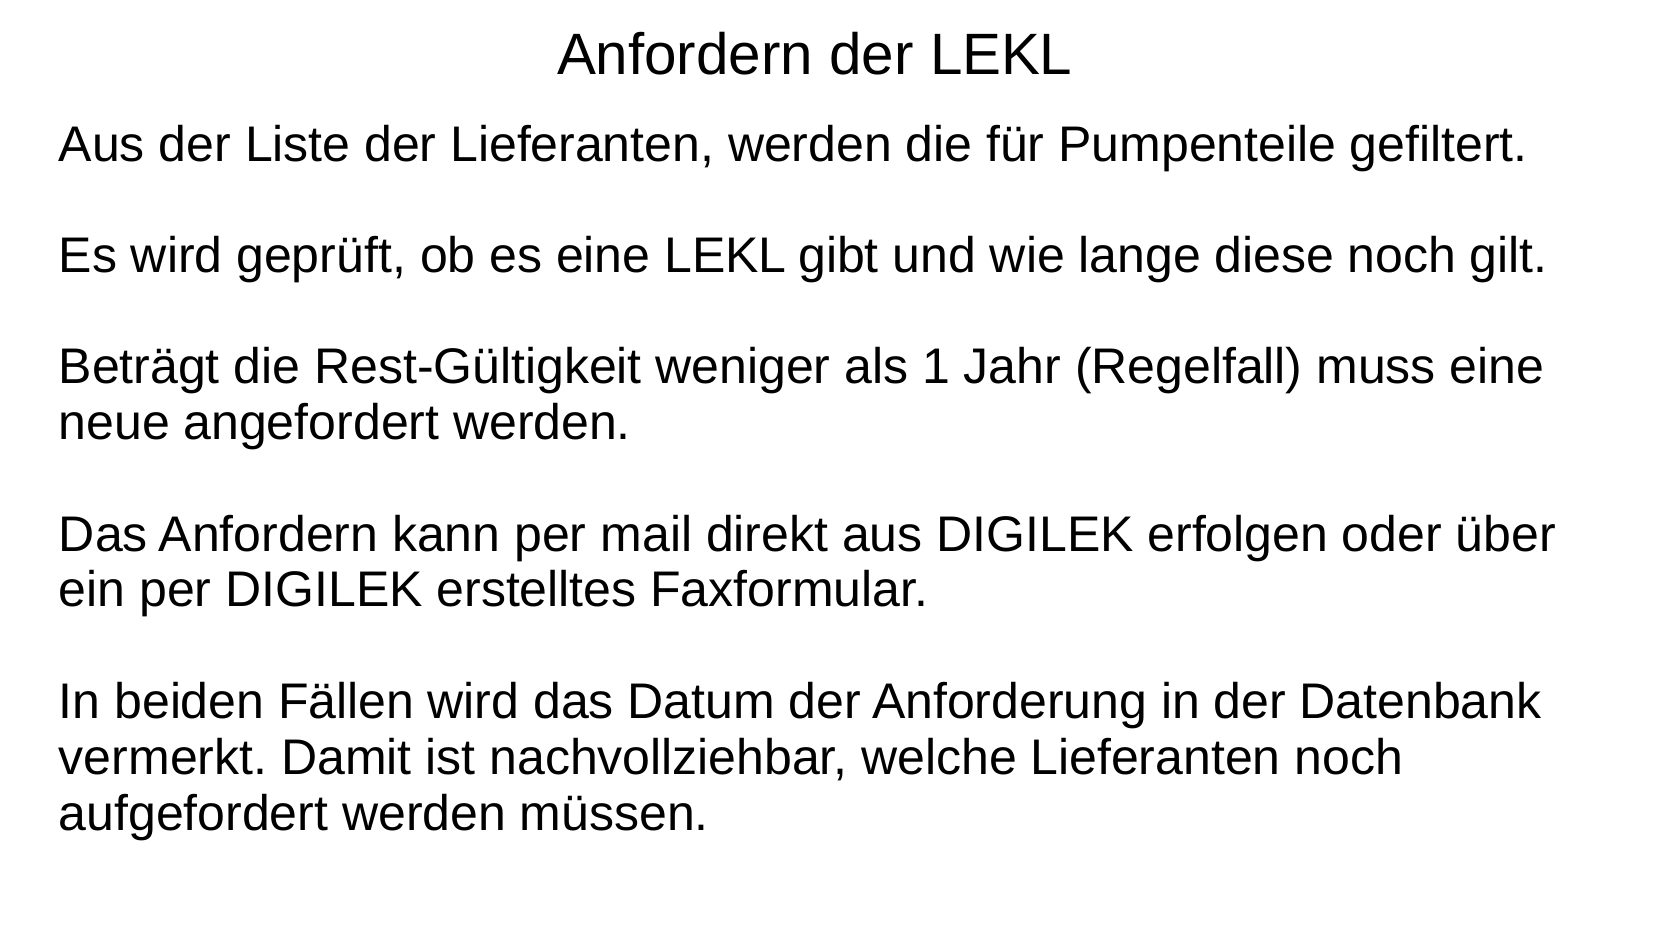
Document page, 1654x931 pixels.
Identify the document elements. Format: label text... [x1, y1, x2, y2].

text_box Aus der Liste der Lieferanten, werden die für Pumpenteile gefiltert. Es wird geprüft, ob es eine LEKL gibt und wie lange diese noch gilt. Beträgt die Rest-Gültigkeit weniger als 1 Jahr (Regelfall) muss eine neue angefordert werden. Das Anfordern kann per mail direkt aus DIGILEK erfolgen oder über ein per DIGILEK erstelltes Faxformular. In beiden Fällen wird das Datum der Anforderung in der Datenbank vermerkt. Damit ist nachvollziehbar, welche Lieferanten noch aufgefordert werden müssen. [59, 115, 1625, 841]
title Anfordern der LEKL [70, 21, 1560, 87]
